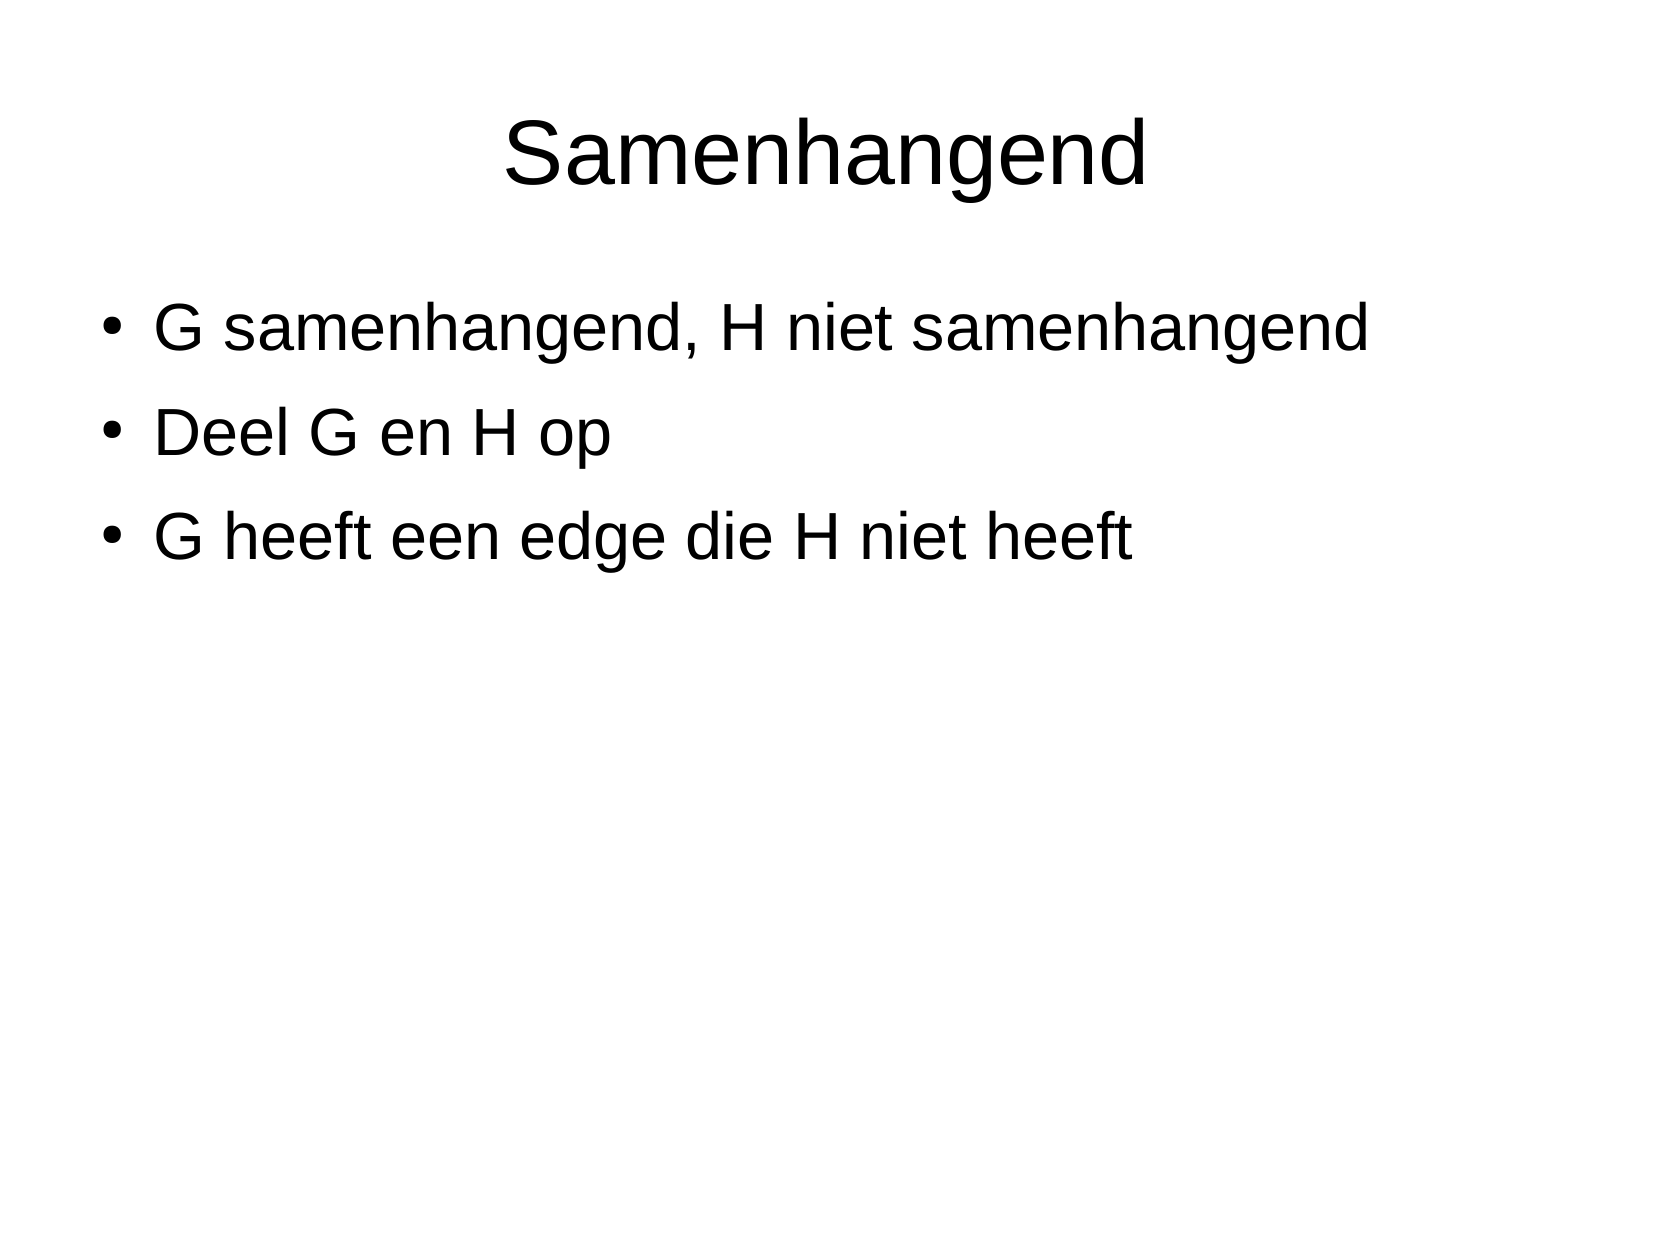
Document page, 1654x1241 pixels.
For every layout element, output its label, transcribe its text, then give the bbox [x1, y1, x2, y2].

title Samenhangend [82, 49, 1571, 257]
list G samenhangend, H niet samenhangend Deel G en H op G heeft een edge die H niet heeft [82, 290, 1571, 1109]
